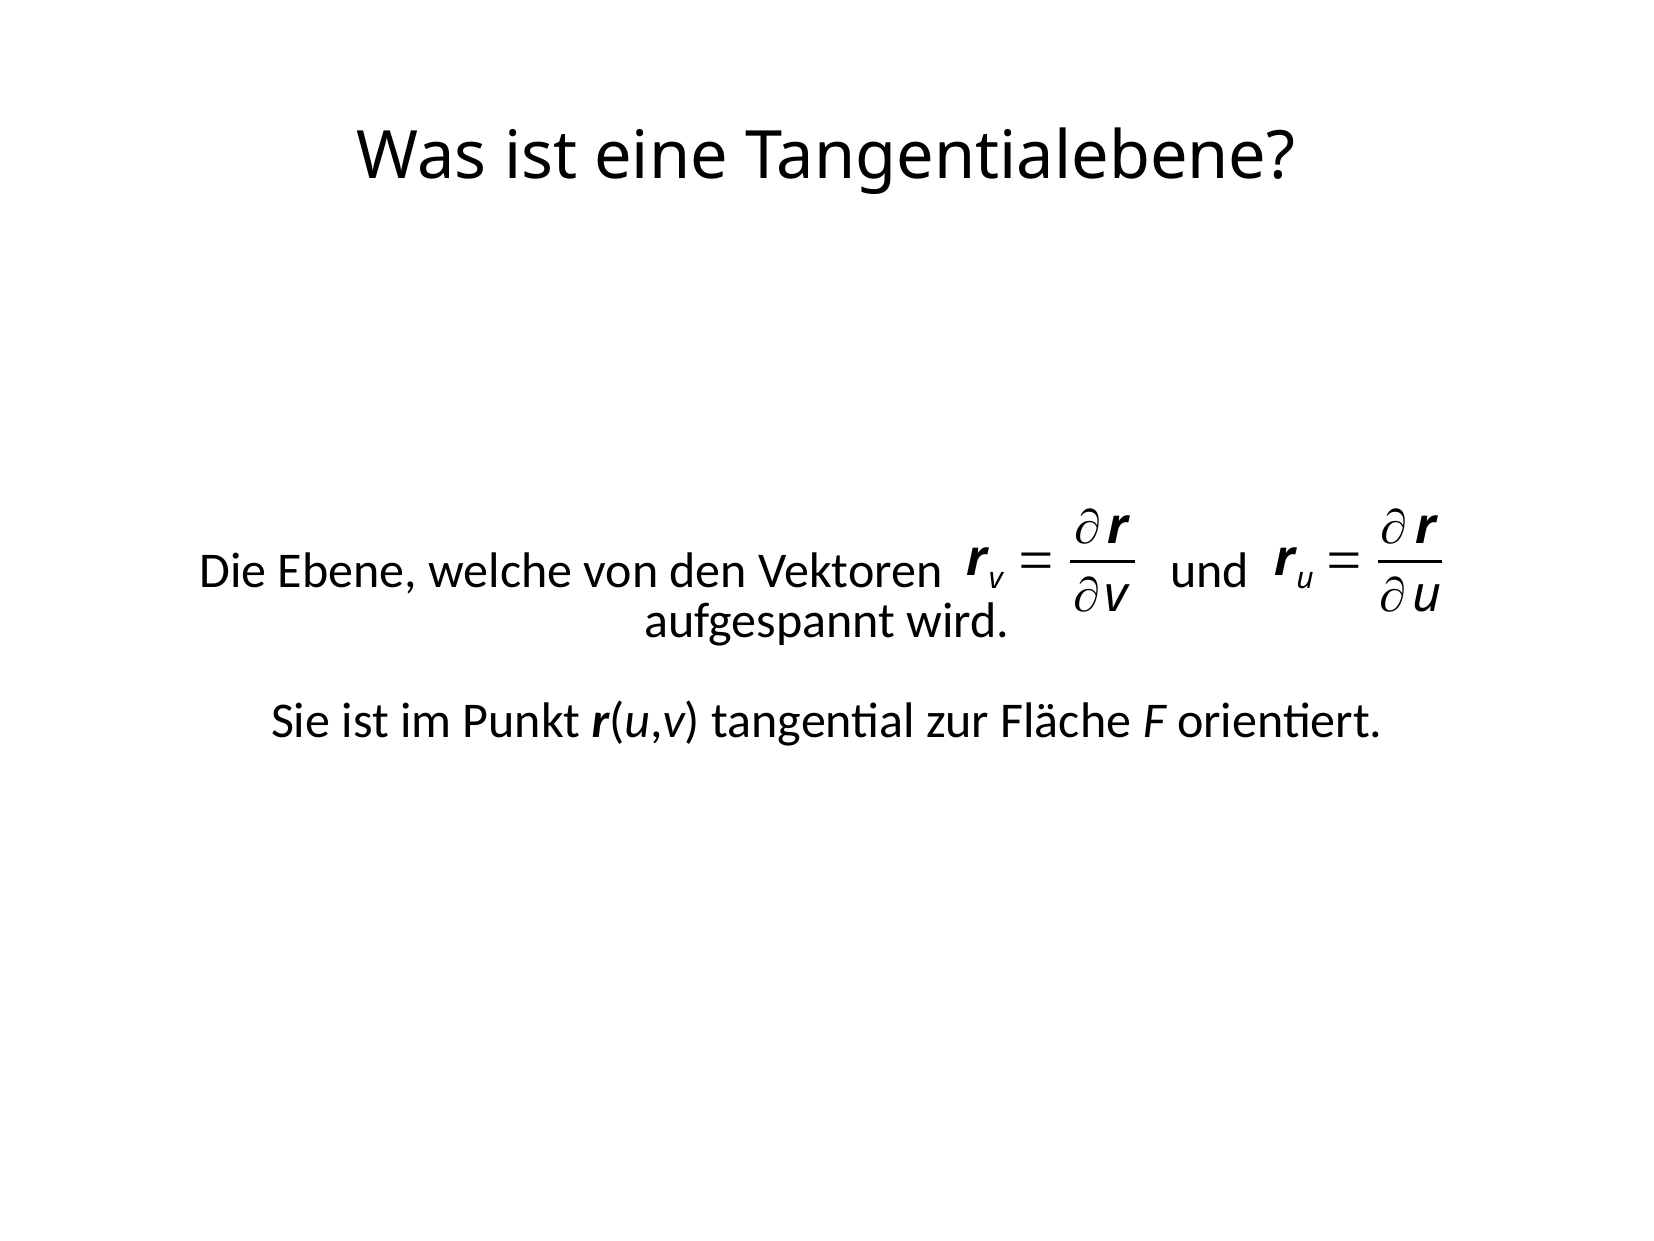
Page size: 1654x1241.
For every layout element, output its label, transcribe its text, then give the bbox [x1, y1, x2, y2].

chart [959, 496, 1144, 626]
chart [1266, 496, 1450, 626]
title Was ist eine Tangentialebene? [82, 49, 1571, 257]
subtitle Die Ebene, welche von den Vektoren und aufgespannt wird. Sie ist im Punkt r(u,v) tangential zur Fläche F orientiert. [82, 290, 1571, 1010]
